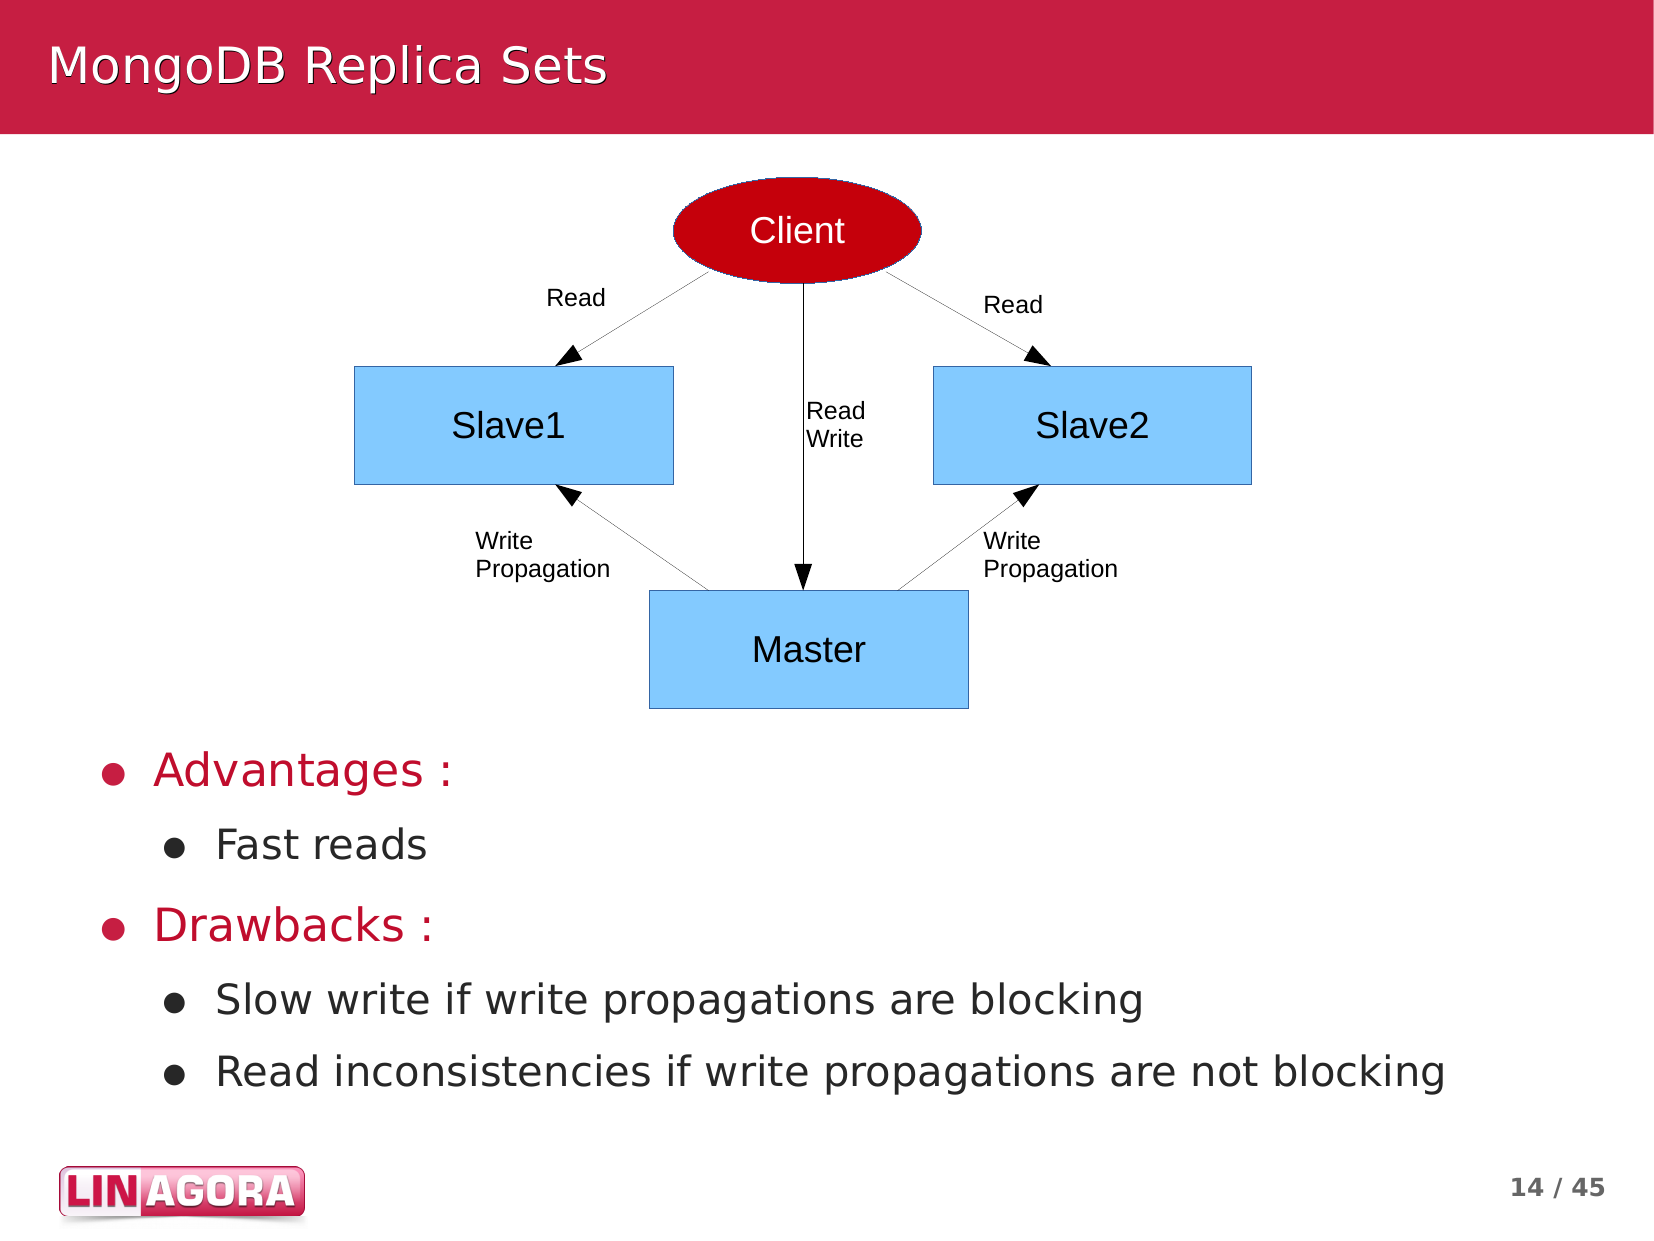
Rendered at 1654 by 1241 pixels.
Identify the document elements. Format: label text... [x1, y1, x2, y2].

text_box Slave2 [933, 366, 1252, 485]
text_box Client [673, 177, 922, 284]
text_box Master [649, 590, 969, 709]
title MongoDB Replica Sets [47, 7, 1624, 126]
text_box Read [968, 283, 1082, 327]
list Advantages : Fast reads Drawbacks : Slow write if write propagations are blocking Read inconsistencies if write propagations are not blocking [82, 744, 1571, 1134]
text_box Write Propagation [968, 519, 1134, 591]
text_box Slave1 [354, 366, 674, 485]
text_box Read Write [791, 389, 908, 461]
picture [59, 1166, 308, 1229]
text_box Write Propagation [460, 519, 626, 591]
text_box Read [531, 275, 645, 319]
